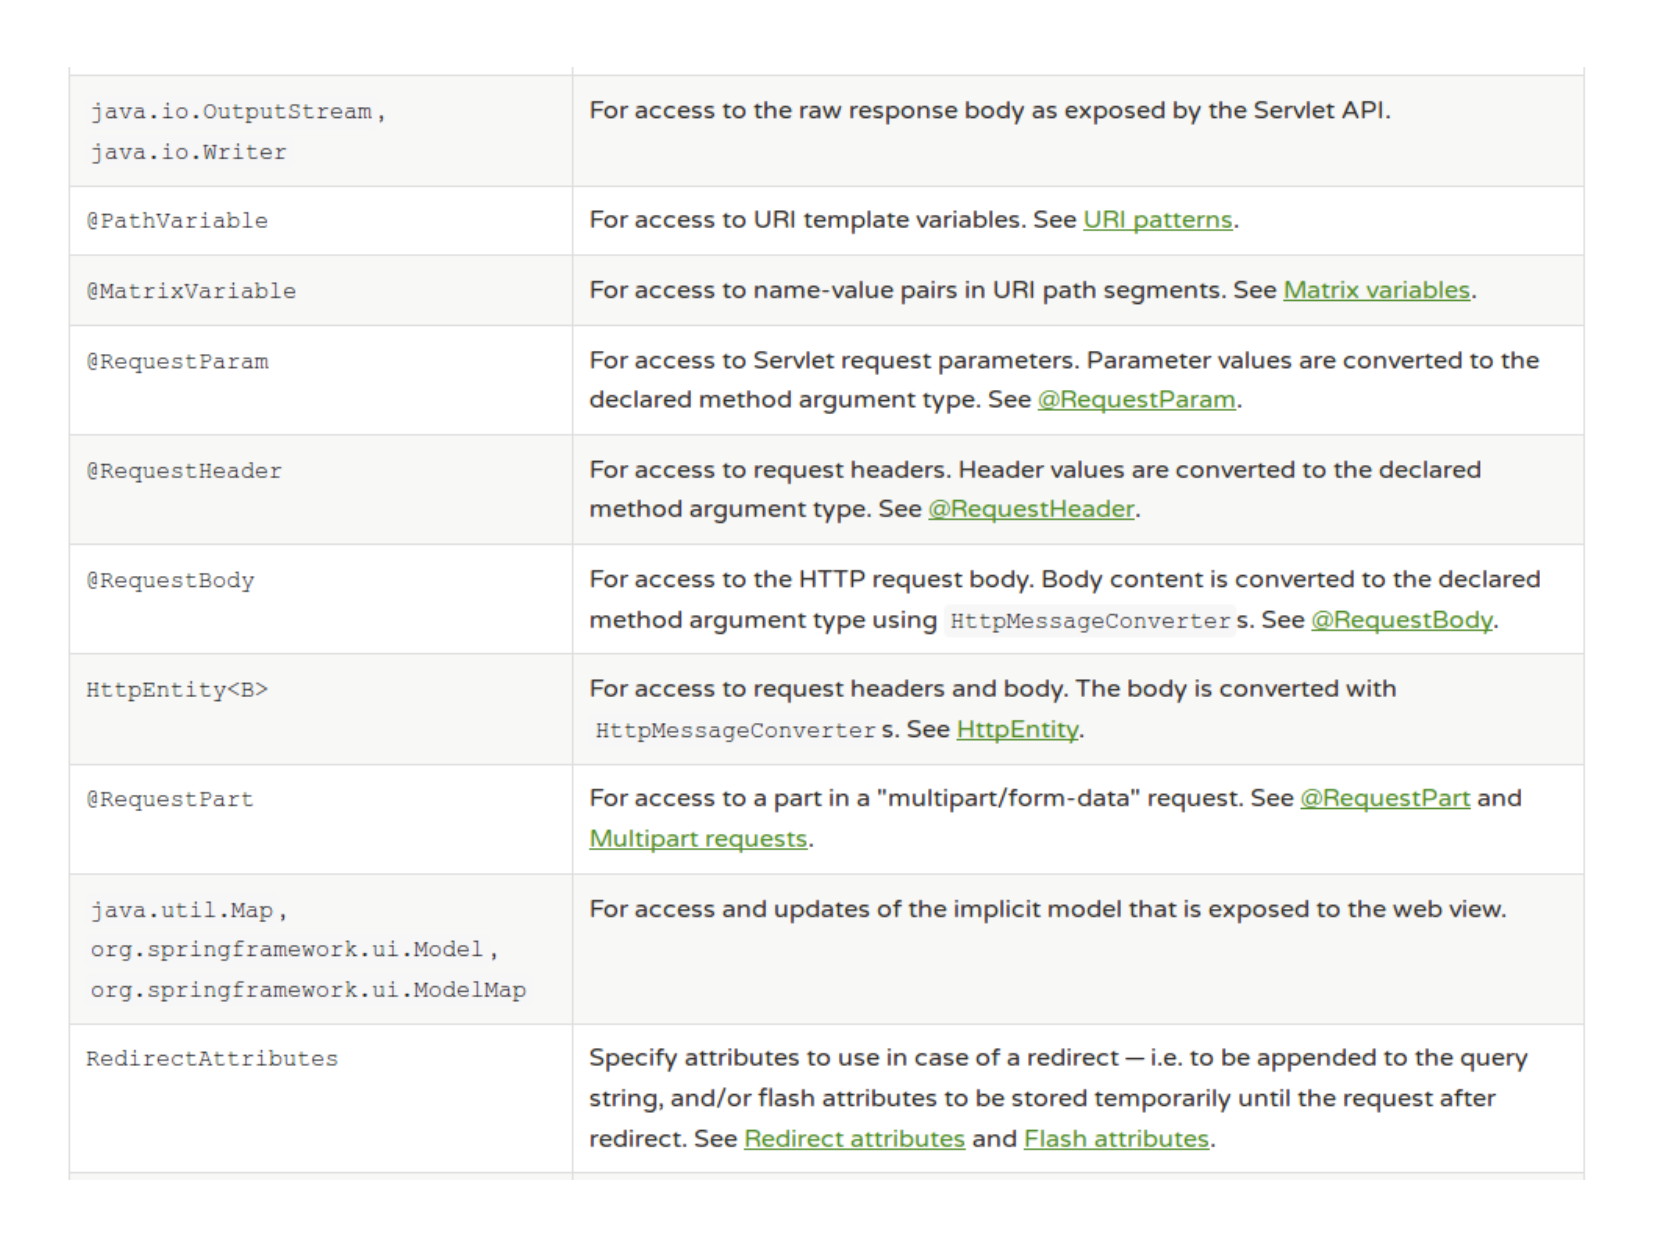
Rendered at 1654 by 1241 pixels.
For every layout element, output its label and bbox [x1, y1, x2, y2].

picture [61, 67, 1604, 1180]
